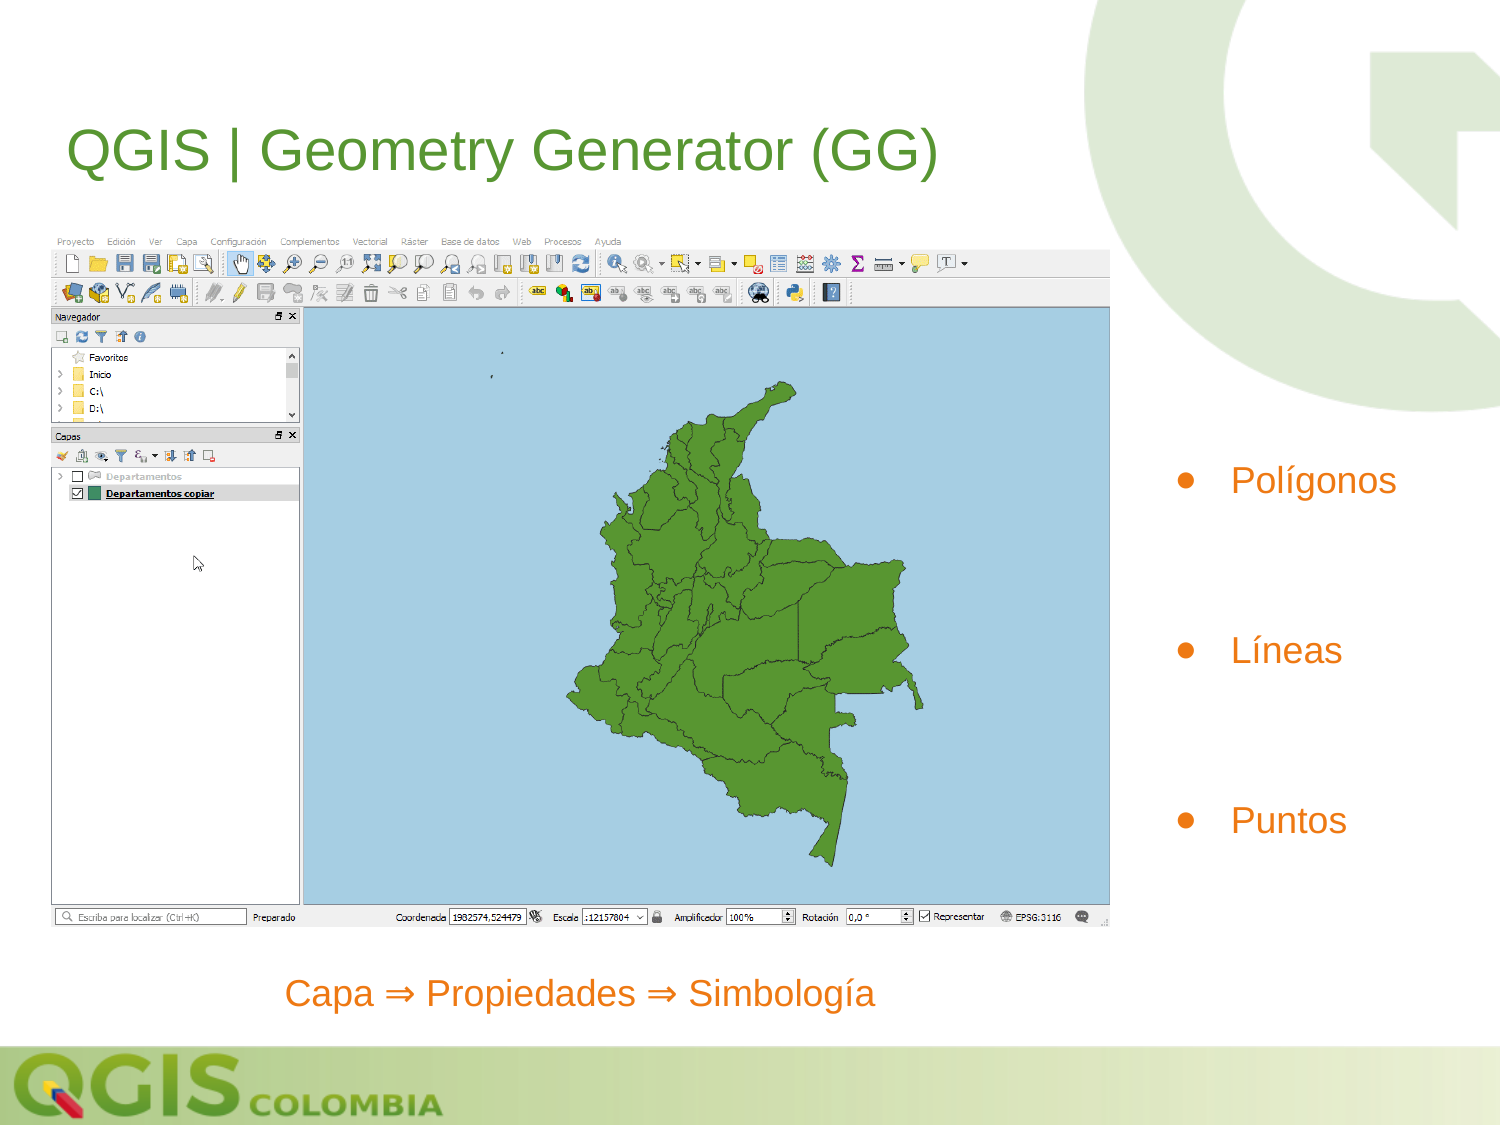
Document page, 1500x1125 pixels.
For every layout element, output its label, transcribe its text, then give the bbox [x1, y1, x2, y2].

list Capa ⇒ Propiedades ⇒ Simbología [51, 946, 1110, 1025]
picture [0, 0, 1500, 1125]
title QGIS | Geometry Generator (GG) [51, 97, 1449, 223]
list Polígonos Líneas Puntos [1140, 434, 1449, 928]
